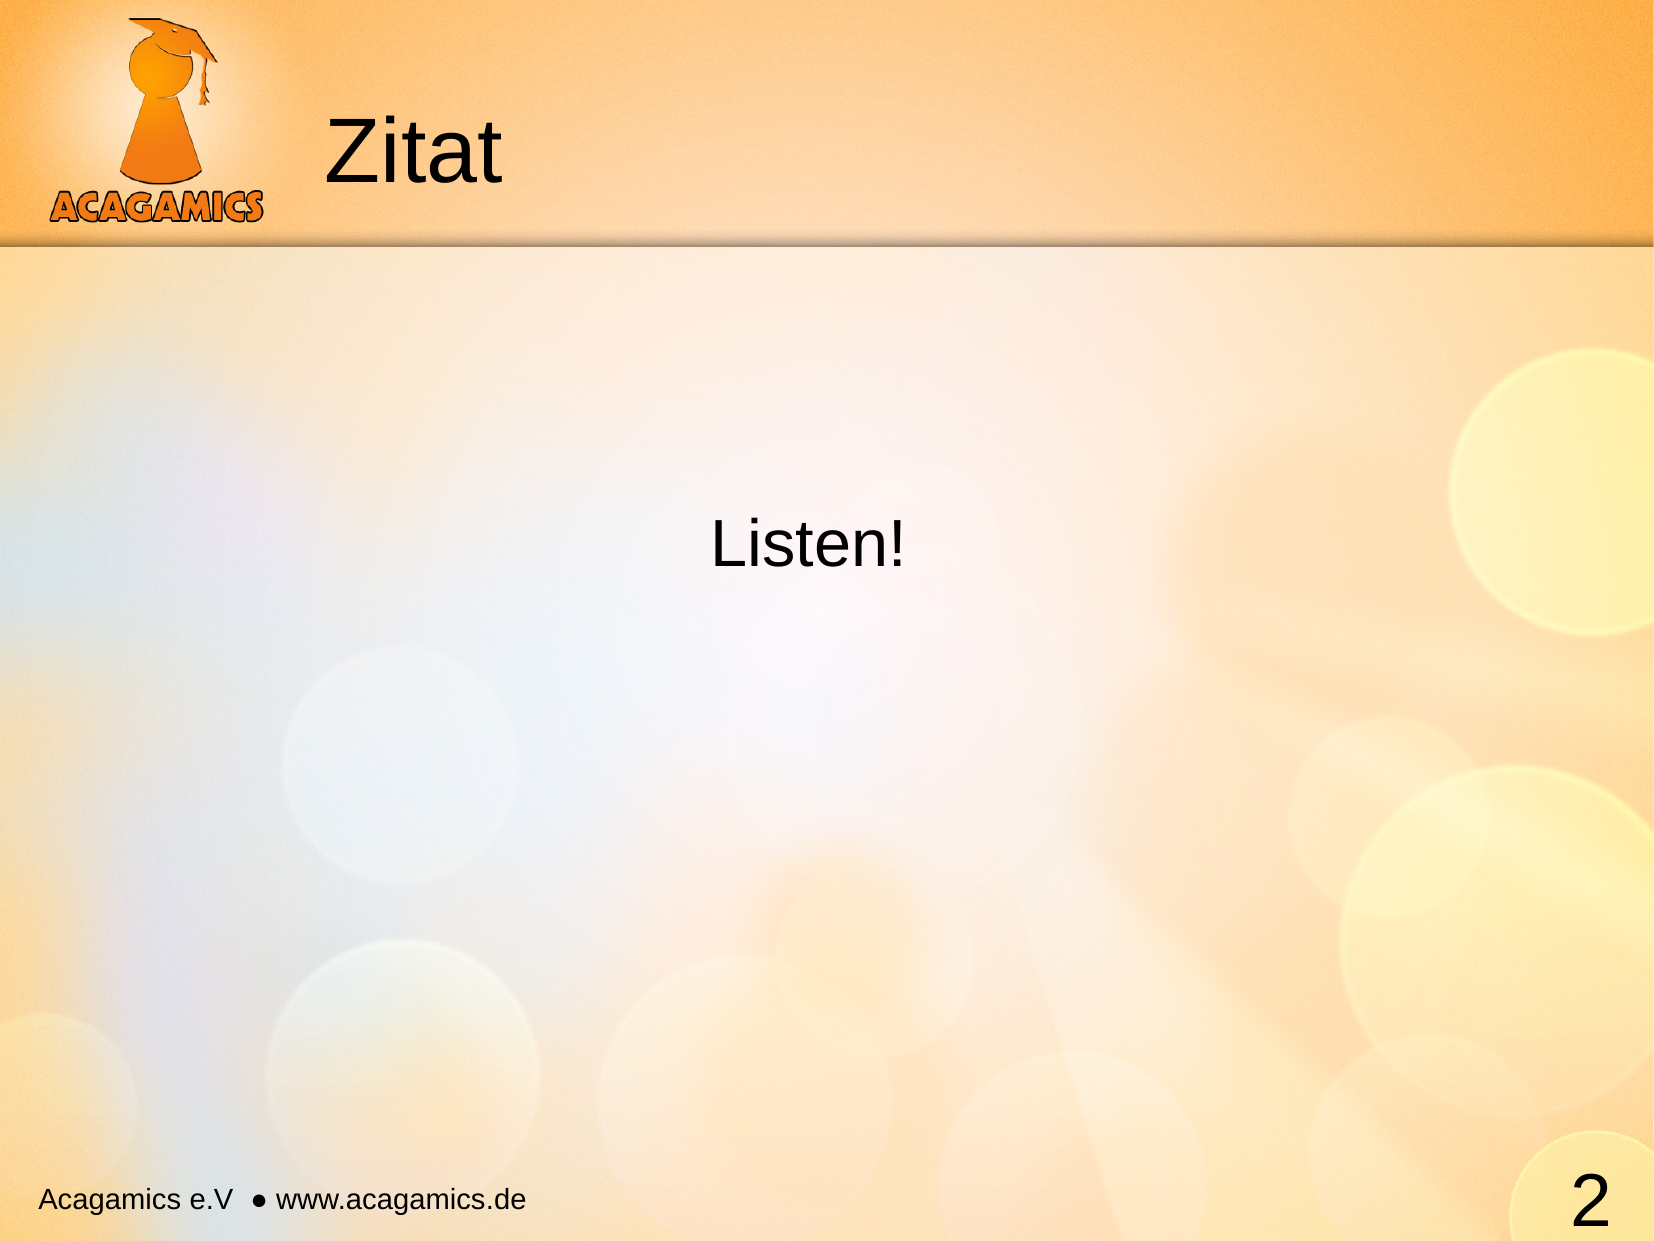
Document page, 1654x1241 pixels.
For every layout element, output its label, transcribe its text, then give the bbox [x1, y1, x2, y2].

text_box [1517, 1151, 1654, 1241]
title Zitat [324, 76, 1571, 216]
list Listen! [561, 499, 1057, 606]
list [82, 290, 809, 681]
